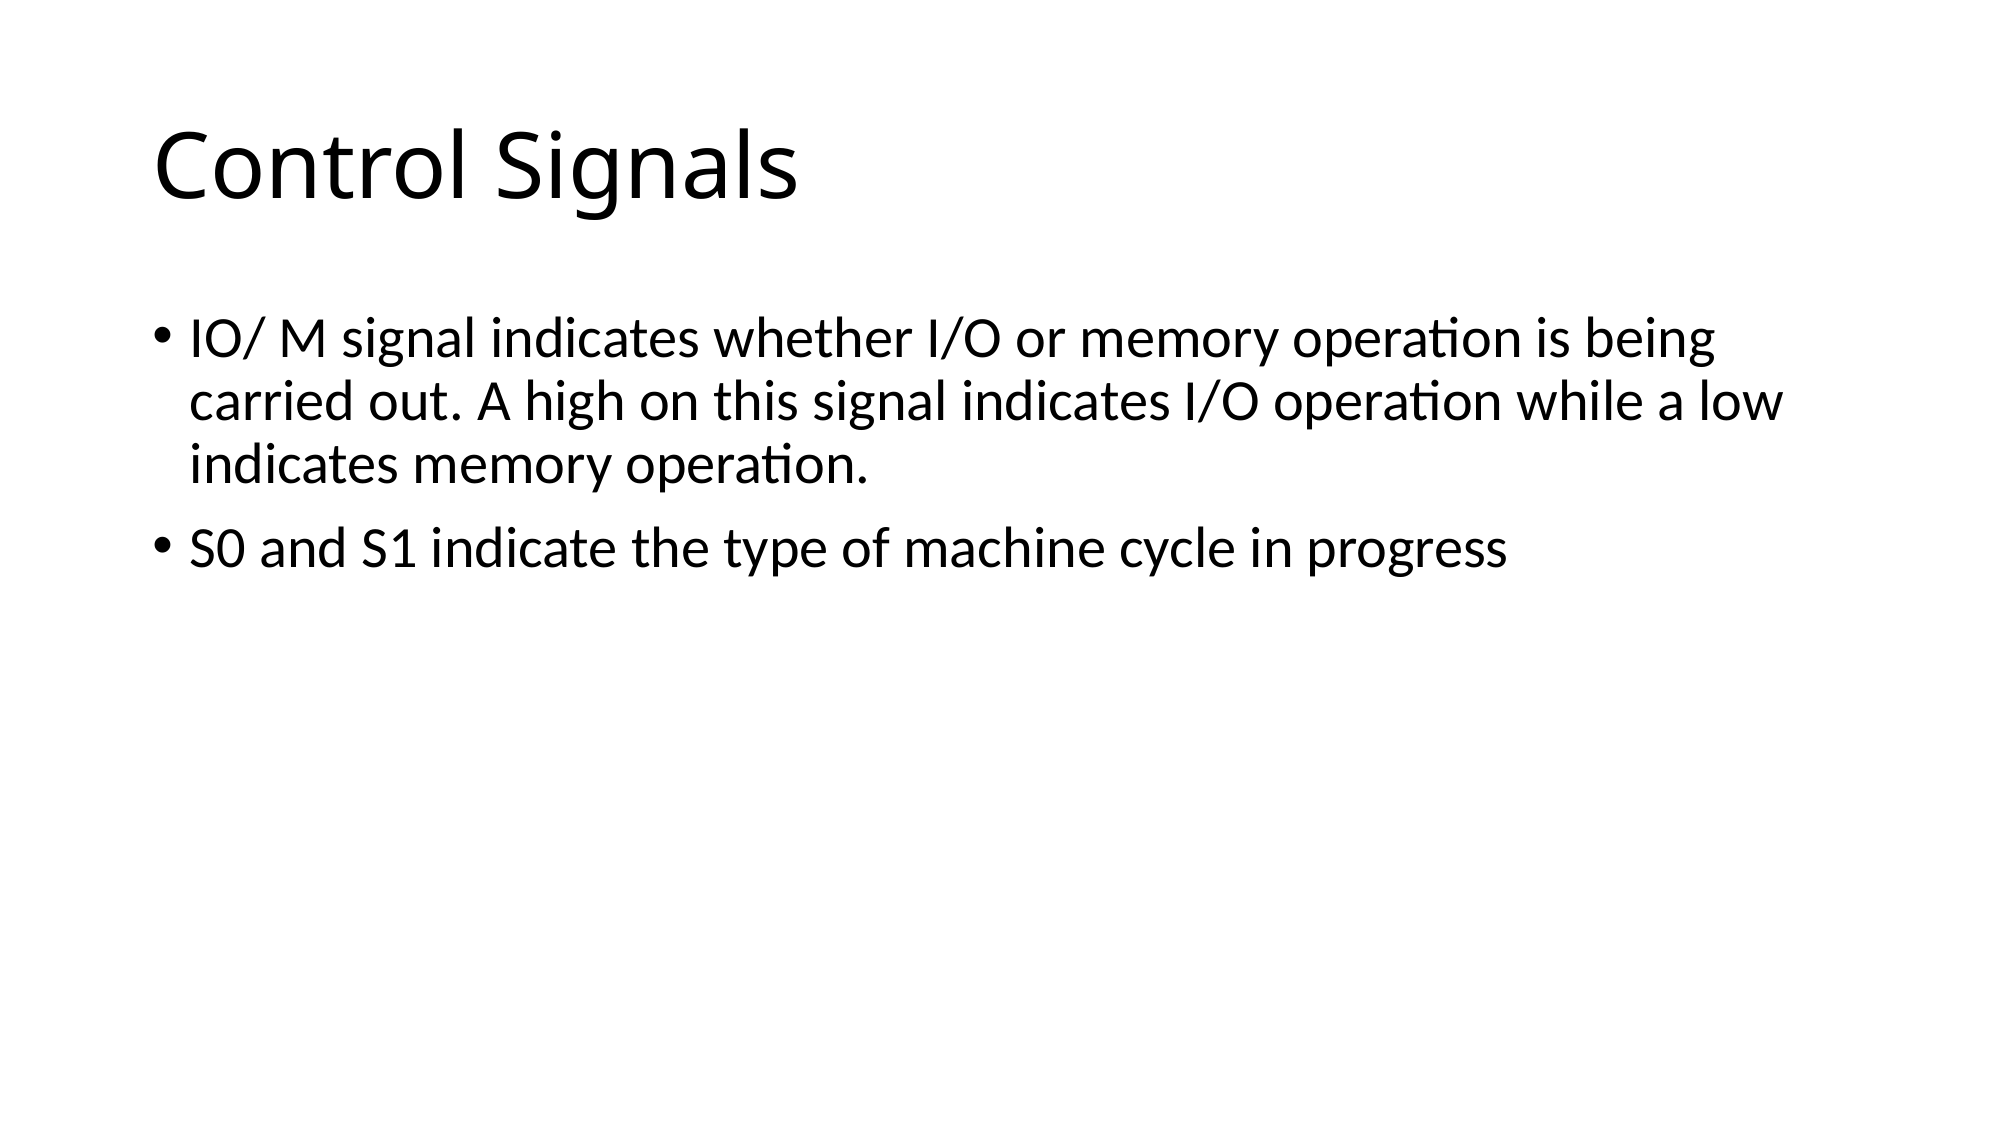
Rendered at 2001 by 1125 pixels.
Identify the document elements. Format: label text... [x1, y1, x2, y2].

list IO/ M signal indicates whether I/O or memory operation is being carried out. A high on this signal indicates I/O operation while a low indicates memory operation. S0 and S1 indicate the type of machine cycle in progress [137, 299, 1863, 1014]
title Control Signals [137, 59, 1863, 278]
